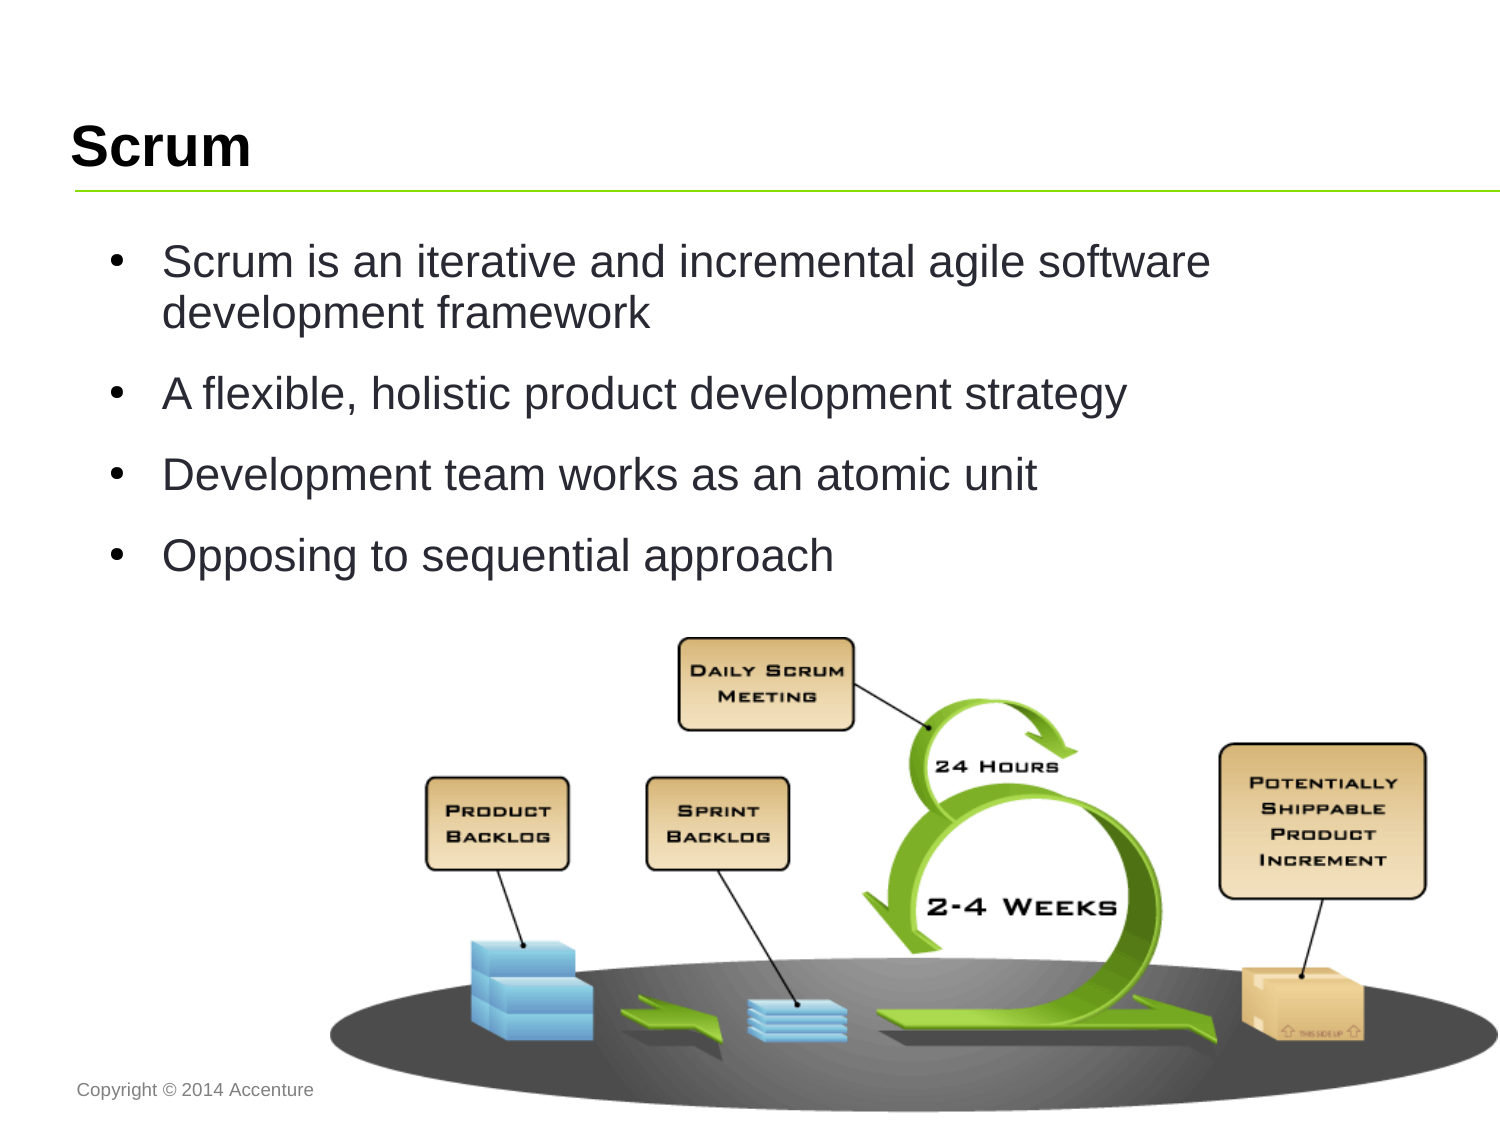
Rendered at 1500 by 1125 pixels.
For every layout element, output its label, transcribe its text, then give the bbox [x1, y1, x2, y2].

picture [330, 637, 1498, 1125]
list Scrum is an iterative and incremental agile software development framework A flexible, holistic product development strategy Development team works as an atomic unit Opposing to sequential approach [91, 236, 1441, 910]
title Scrum [70, 103, 1421, 189]
